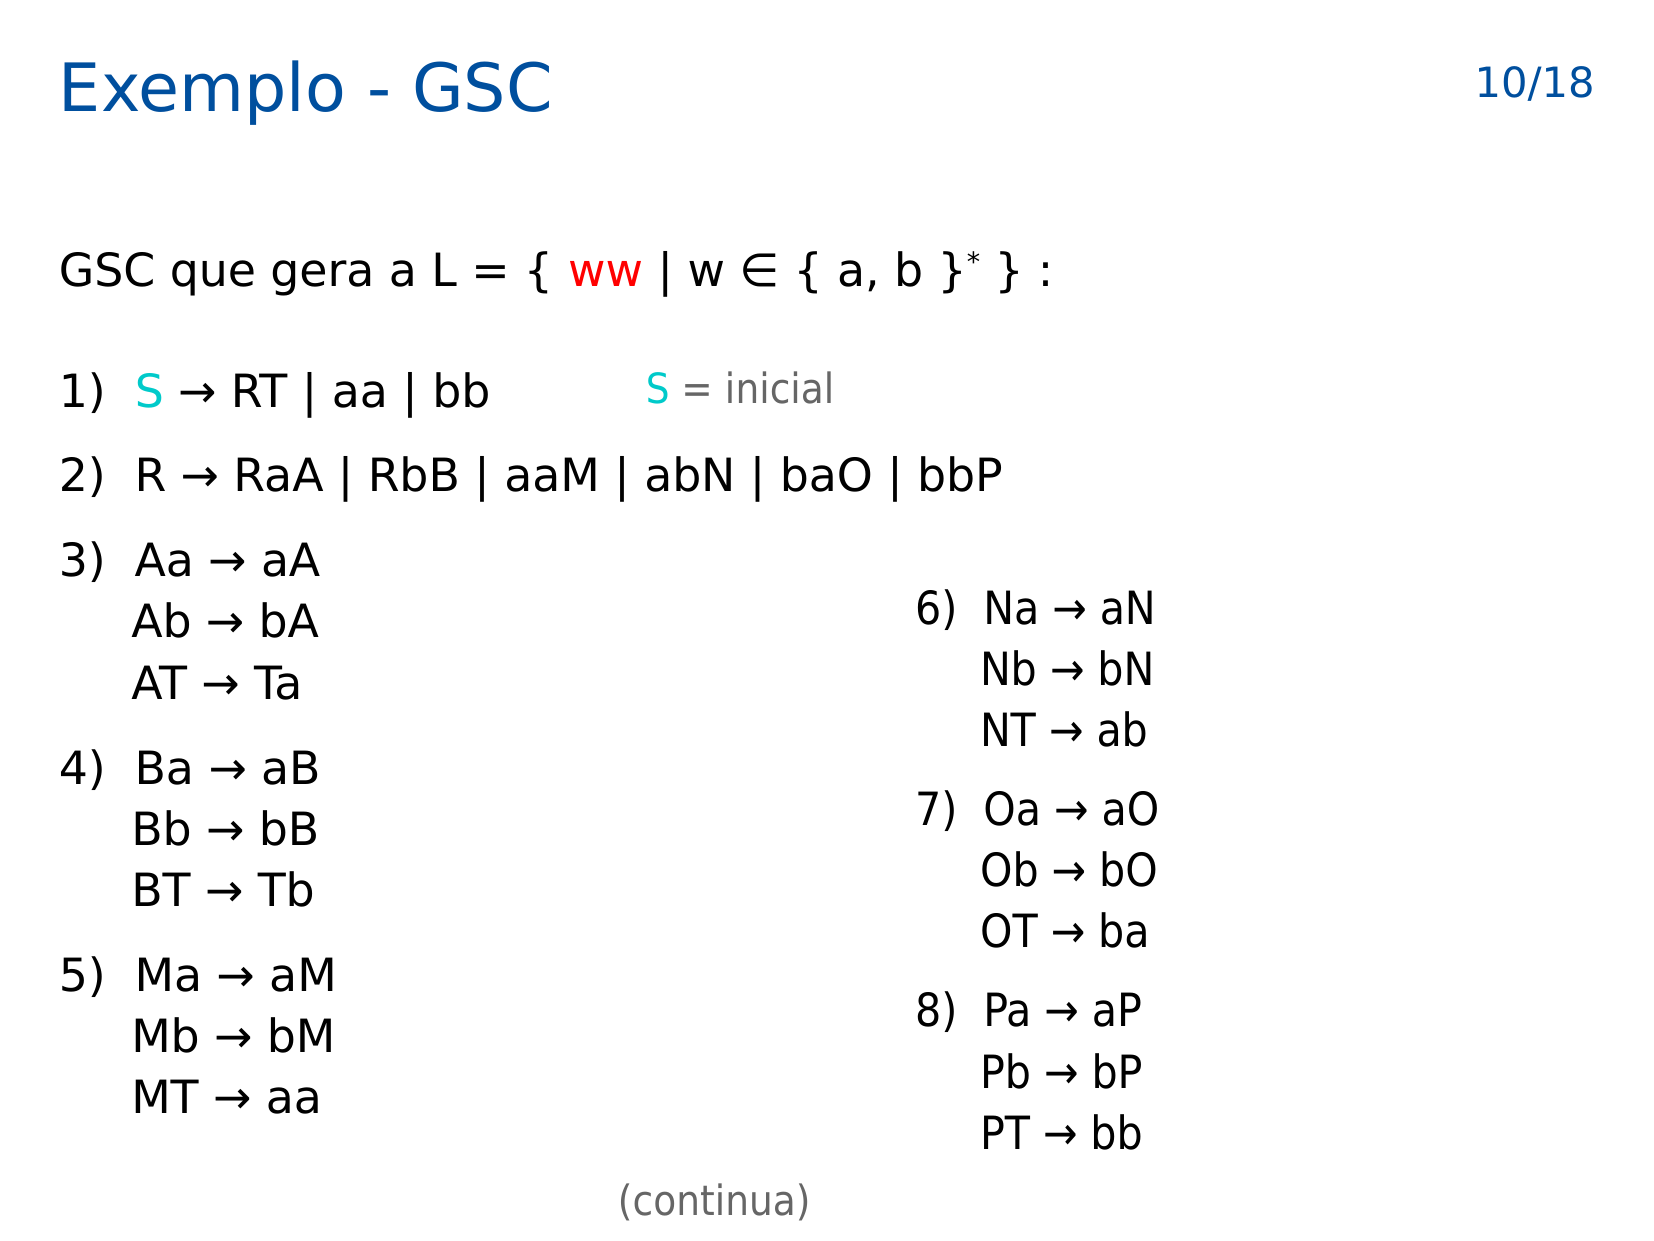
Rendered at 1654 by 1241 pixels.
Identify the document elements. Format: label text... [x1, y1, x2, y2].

text_box S = inicial [631, 357, 949, 421]
title Exemplo - GSC [59, 29, 1625, 148]
list GSC que gera a L = { ww | w ∈ { a, b }* } : 1) S → RT | aa | bb 2) R → RaA | RbB | aaM | abN | baO | bbP 3) Aa → aA Ab → bA AT → Ta 4) Ba → aB Bb → bB BT → Tb 5) Ma → aM Mb → bM MT → aa [59, 236, 1595, 1211]
text_box (continua) [603, 1169, 873, 1233]
text_box 6) Na → aN Nb → bN NT → ab 7) Oa → aO Ob → bO OT → ba 8) Pa → aP Pb → bP PT → bb [900, 566, 1329, 1173]
